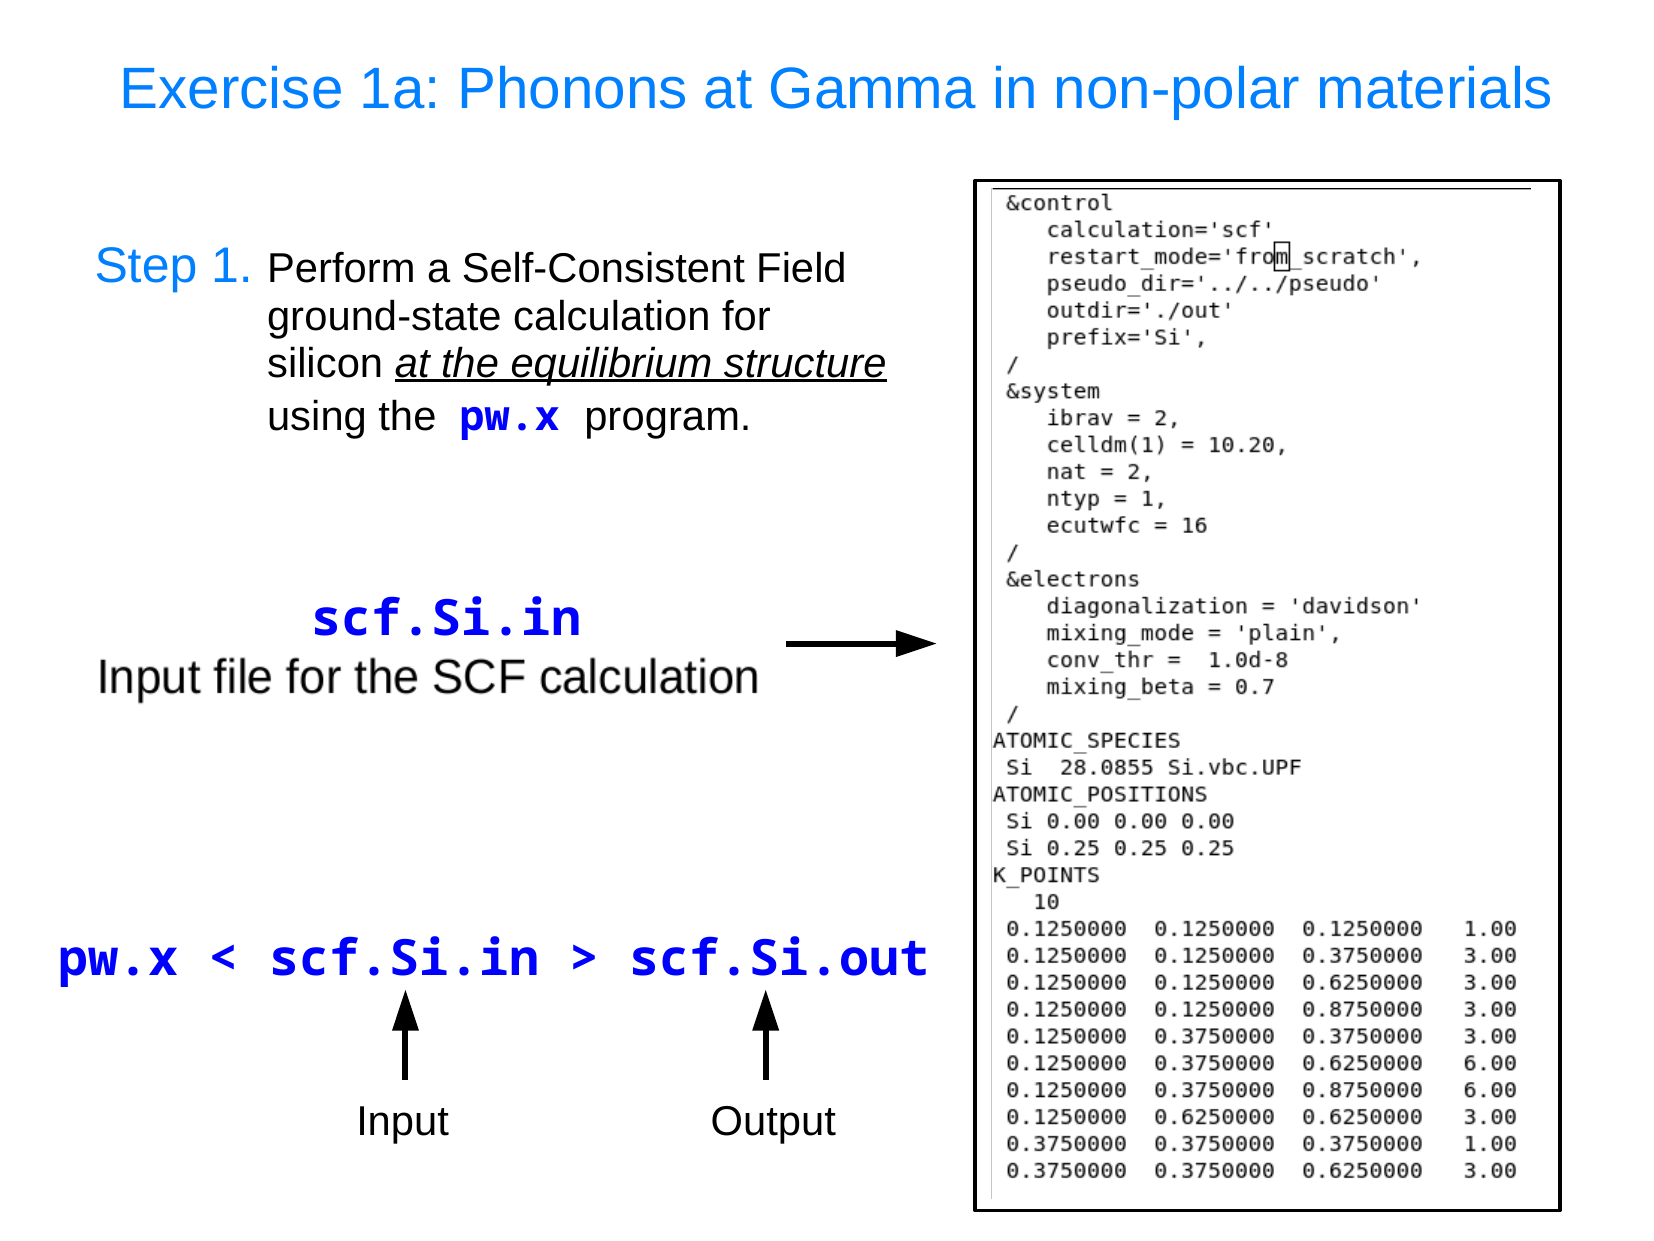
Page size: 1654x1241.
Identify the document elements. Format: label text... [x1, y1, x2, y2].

list Step 1. Perform a Self-Consistent Field ground-state calculation for silicon at the equilibrium structure using the pw.x program. [23, 237, 949, 489]
list scf.Si.in [240, 582, 643, 669]
list Input [285, 1097, 506, 1186]
list pw.x < scf.Si.in > scf.Si.out [0, 922, 973, 1044]
picture [990, 188, 1531, 1199]
title Exercise 1a: Phonons at Gamma in non-polar materials [82, 0, 1571, 192]
list Output [639, 1097, 860, 1186]
picture [90, 649, 766, 707]
